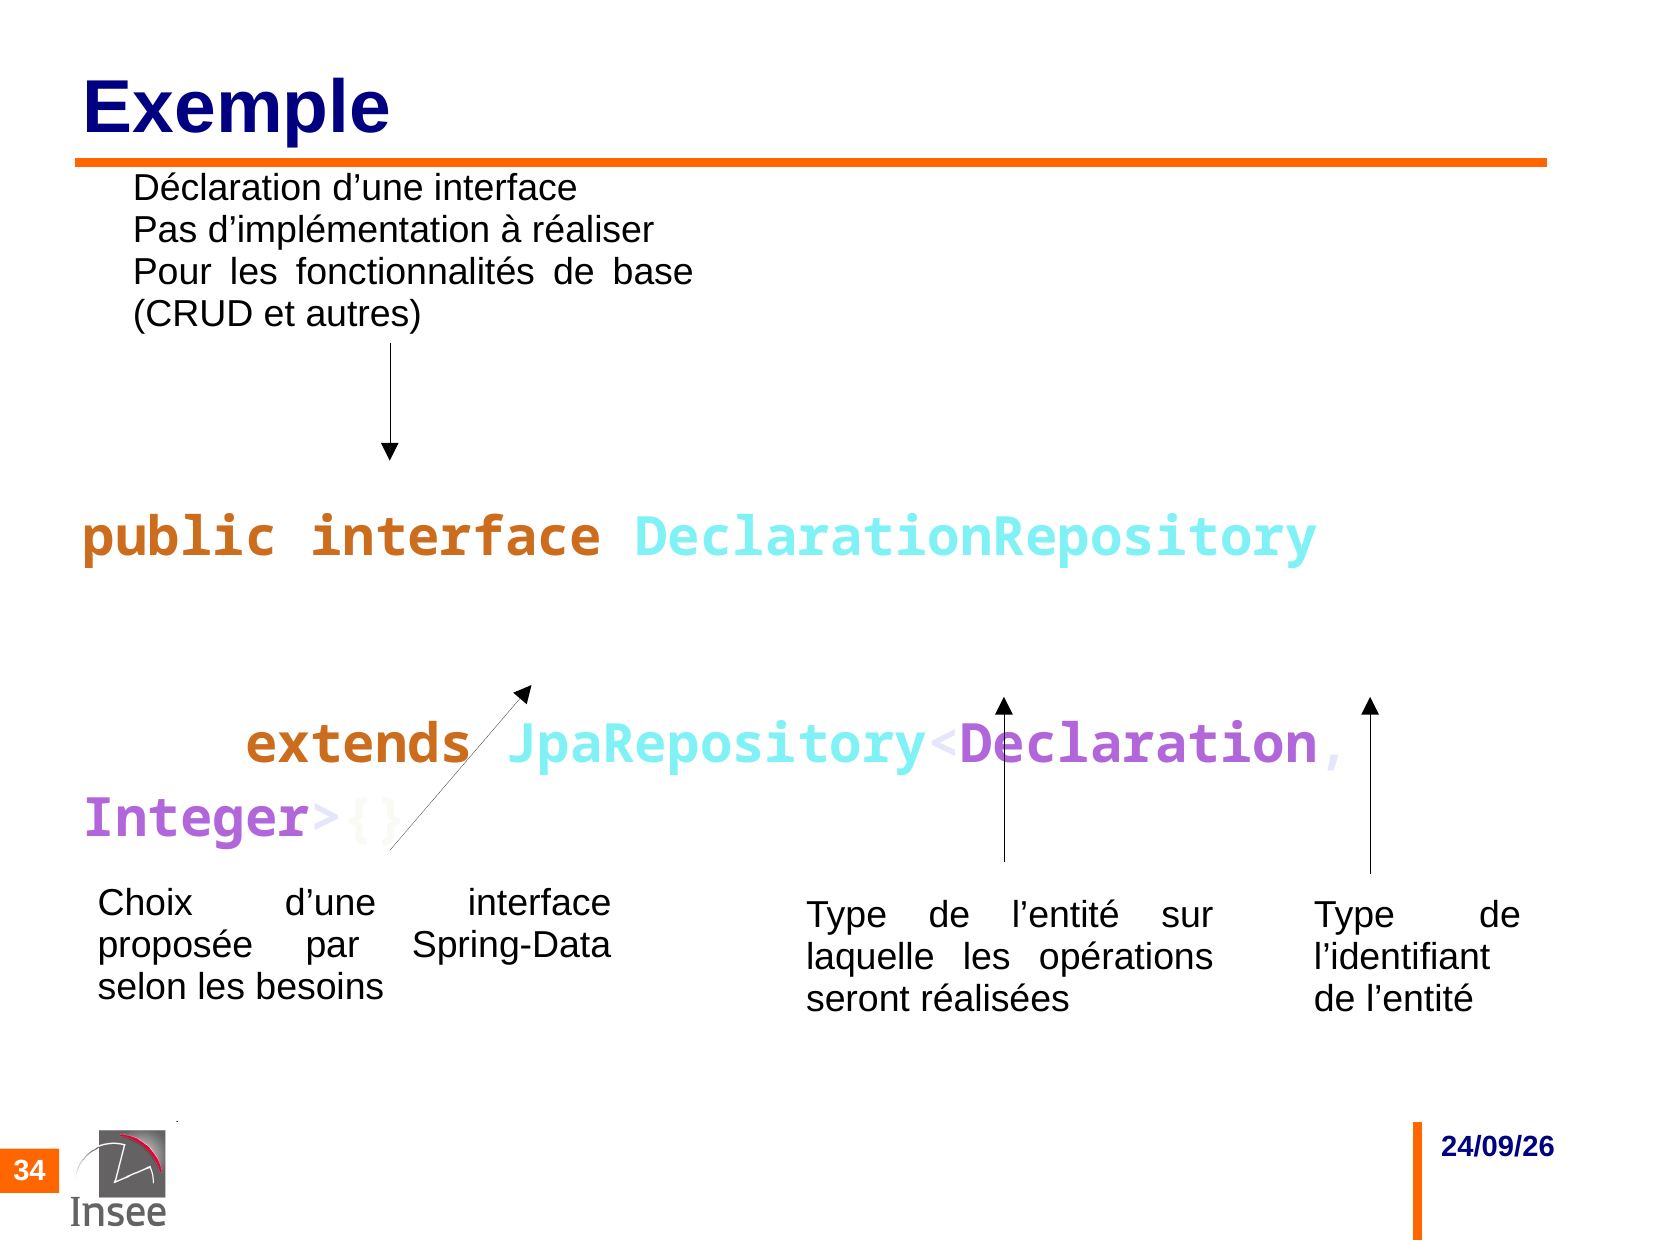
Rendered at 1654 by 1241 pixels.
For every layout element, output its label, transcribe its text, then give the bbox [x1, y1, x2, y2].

text_box Type de l’entité sur laquelle les opérations seront réalisées [791, 885, 1229, 1027]
title Exemple [82, 49, 1619, 163]
picture [62, 1121, 178, 1241]
text_box Déclaration d’une interface Pas d’implémentation à réaliser Pour les fonctionnalités de base (CRUD et autres) [118, 159, 709, 343]
text_box Type de l’identifiant de l’entité [1299, 885, 1536, 1027]
list public interface DeclarationRepository extends JpaRepository<Declaration, Integer>{} [82, 290, 1571, 1010]
text_box Choix d’une interface proposée par Spring-Data selon les besoins [82, 874, 626, 1015]
